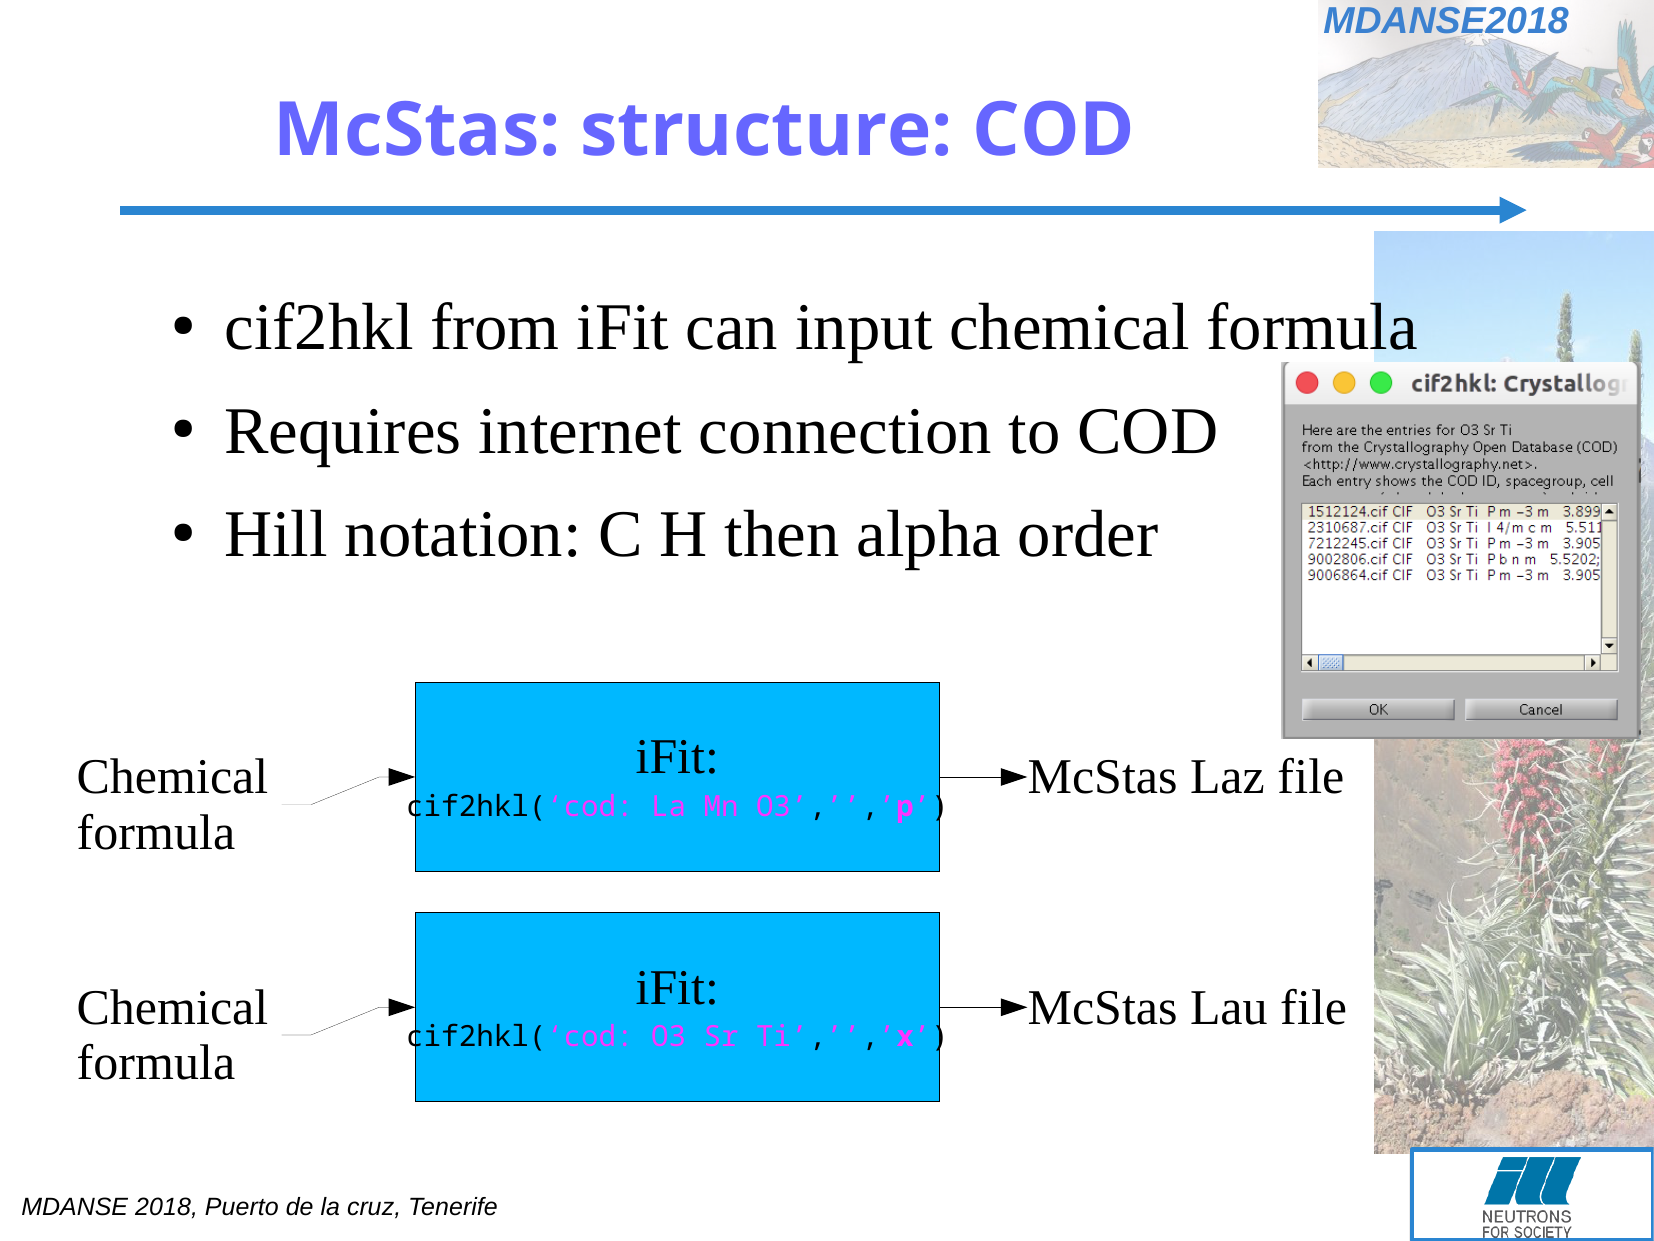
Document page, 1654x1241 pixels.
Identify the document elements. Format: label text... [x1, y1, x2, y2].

text_box McStas Laz file [1027, 749, 1372, 805]
text_box iFit: cif2hkl(‘cod: O3 Sr Ti’,’’,’x’) [415, 912, 940, 1102]
picture [1479, 1153, 1583, 1241]
text_box Chemical formula [76, 979, 282, 1091]
text_box McStas Lau file [1027, 979, 1372, 1036]
text_box Chemical formula [76, 749, 282, 860]
picture [1281, 362, 1641, 739]
title McStas: structure: COD [82, 49, 1328, 203]
list cif2hkl from iFit can input chemical formula Requires internet connection to COD Hill notation: C H then alpha order [82, 290, 1571, 1010]
text_box iFit: cif2hkl(‘cod: La Mn O3’,’’,’p’) [415, 682, 940, 872]
